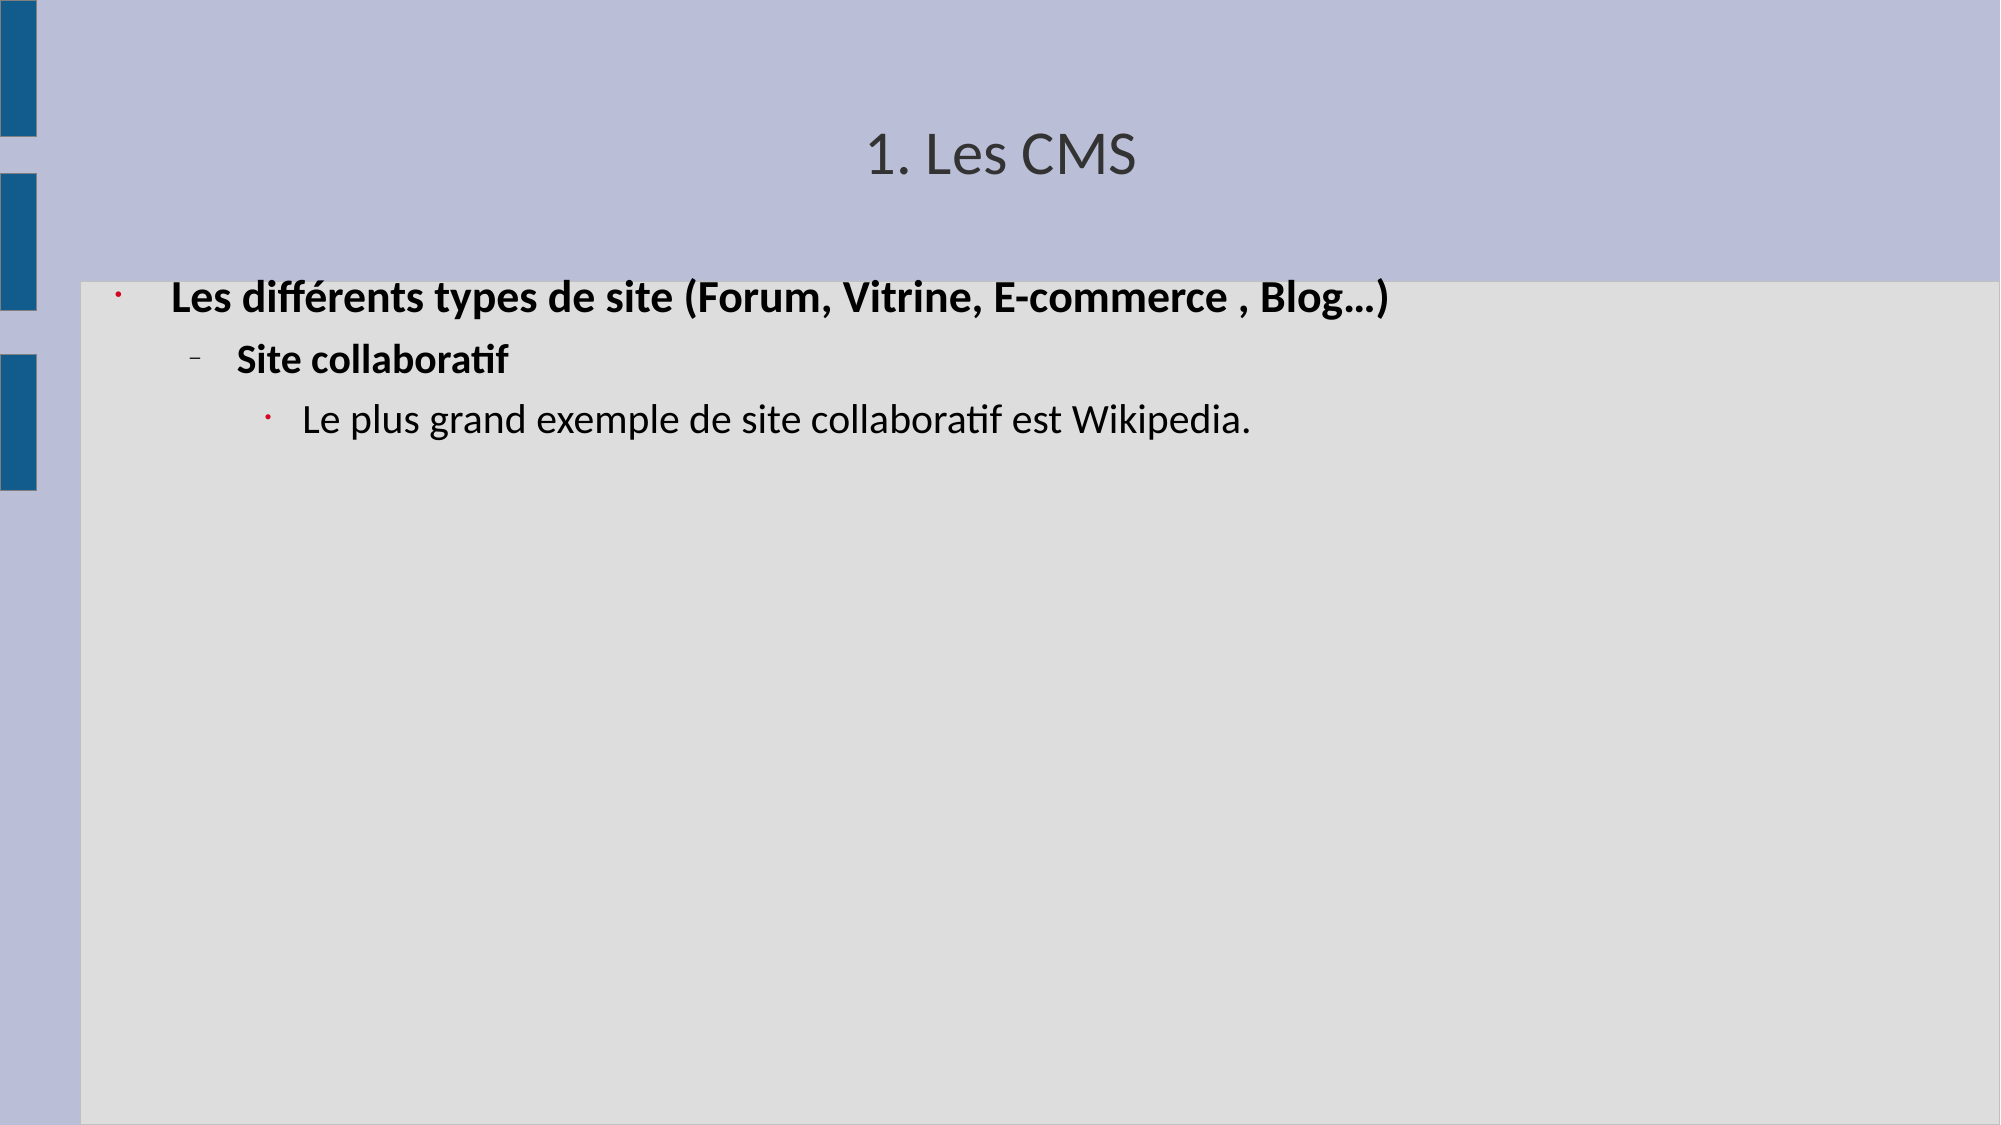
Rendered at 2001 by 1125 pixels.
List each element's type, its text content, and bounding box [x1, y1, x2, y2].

title 1. Les CMS [859, 109, 1141, 254]
text_box Les différents types de site (Forum, Vitrine, E-commerce , Blog…) Site collaboratif Le plus grand exemple de site collaboratif est Wikipedia. [112, 254, 1400, 443]
